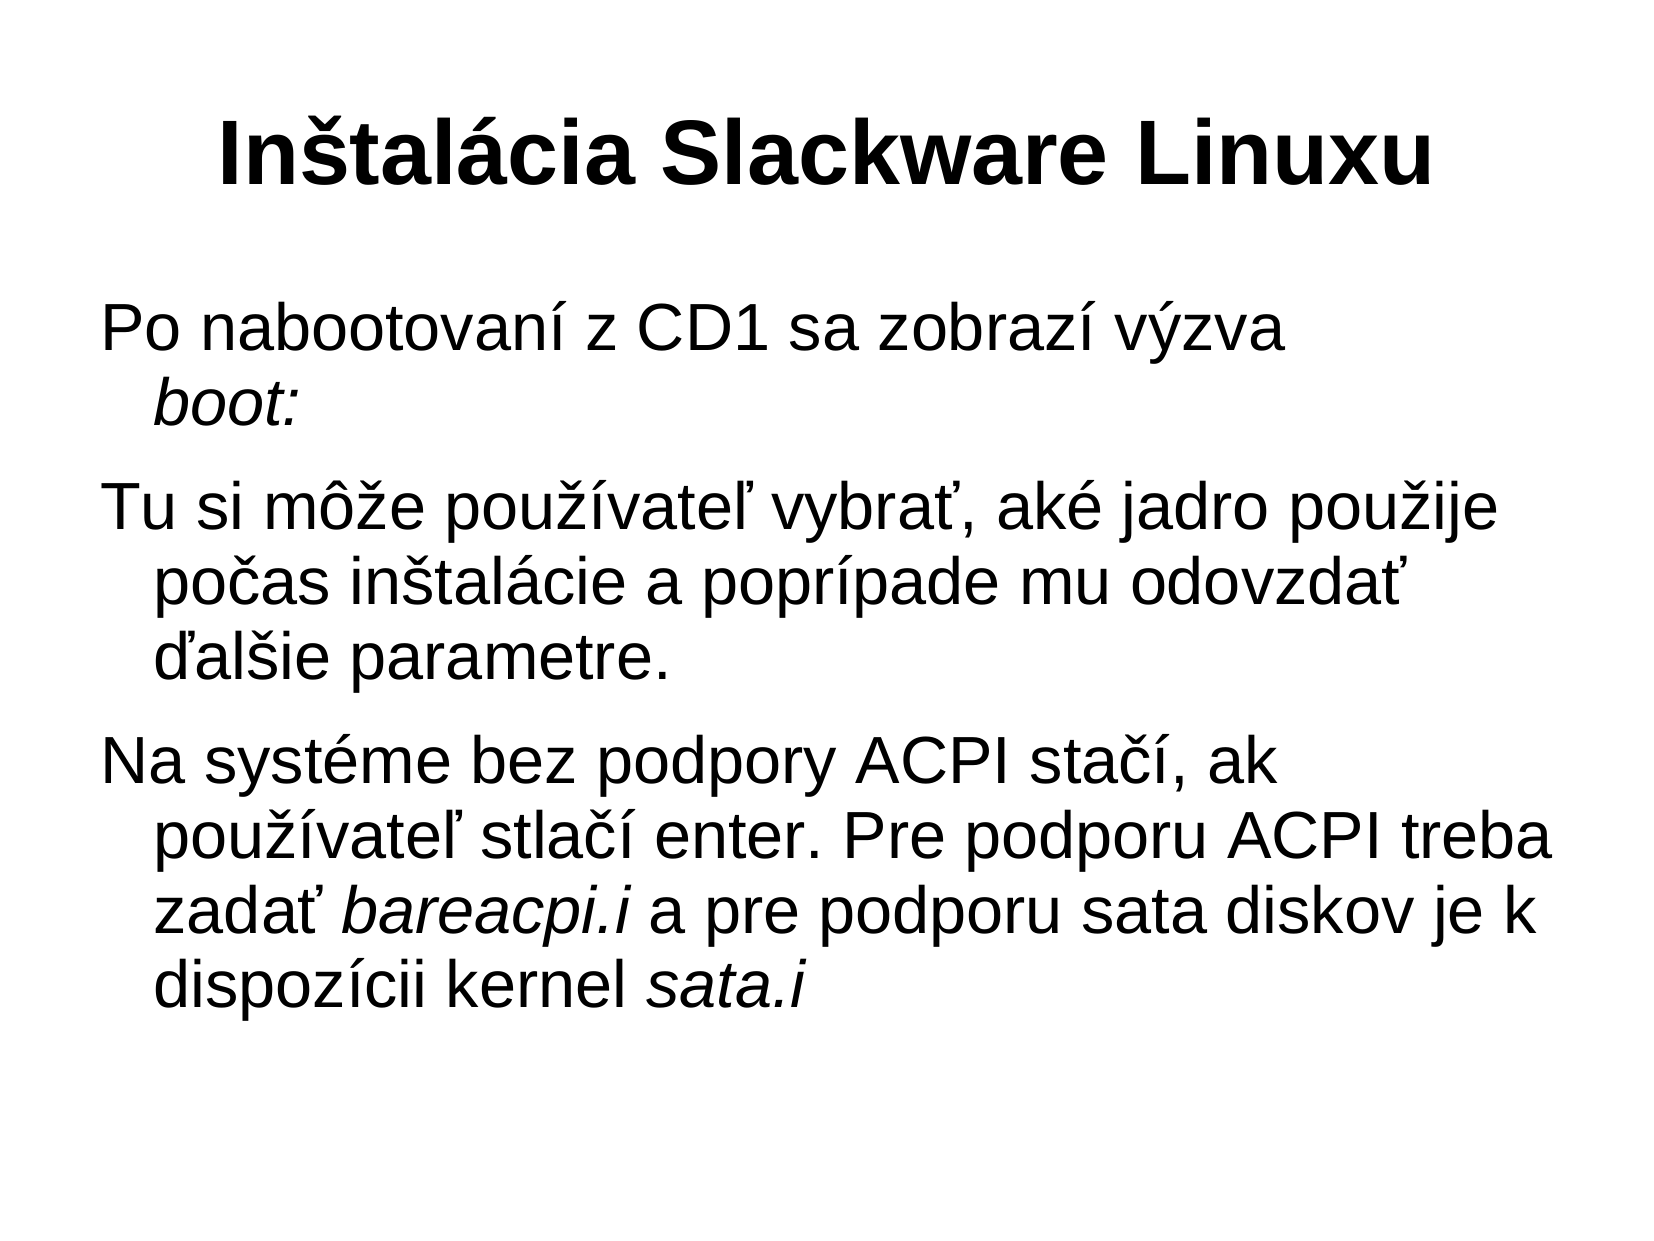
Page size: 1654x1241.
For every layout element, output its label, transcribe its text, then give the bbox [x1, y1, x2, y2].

title Inštalácia Slackware Linuxu [82, 49, 1571, 257]
list Po nabootovaní z CD1 sa zobrazí výzva boot: Tu si môže používateľ vybrať, aké jadro použije počas inštalácie a poprípade mu odovzdať ďalšie parametre. Na systéme bez podpory ACPI stačí, ak používateľ stlačí enter. Pre podporu ACPI treba zadať bareacpi.i a pre podporu sata diskov je k dispozícii kernel sata.i [82, 290, 1571, 1109]
